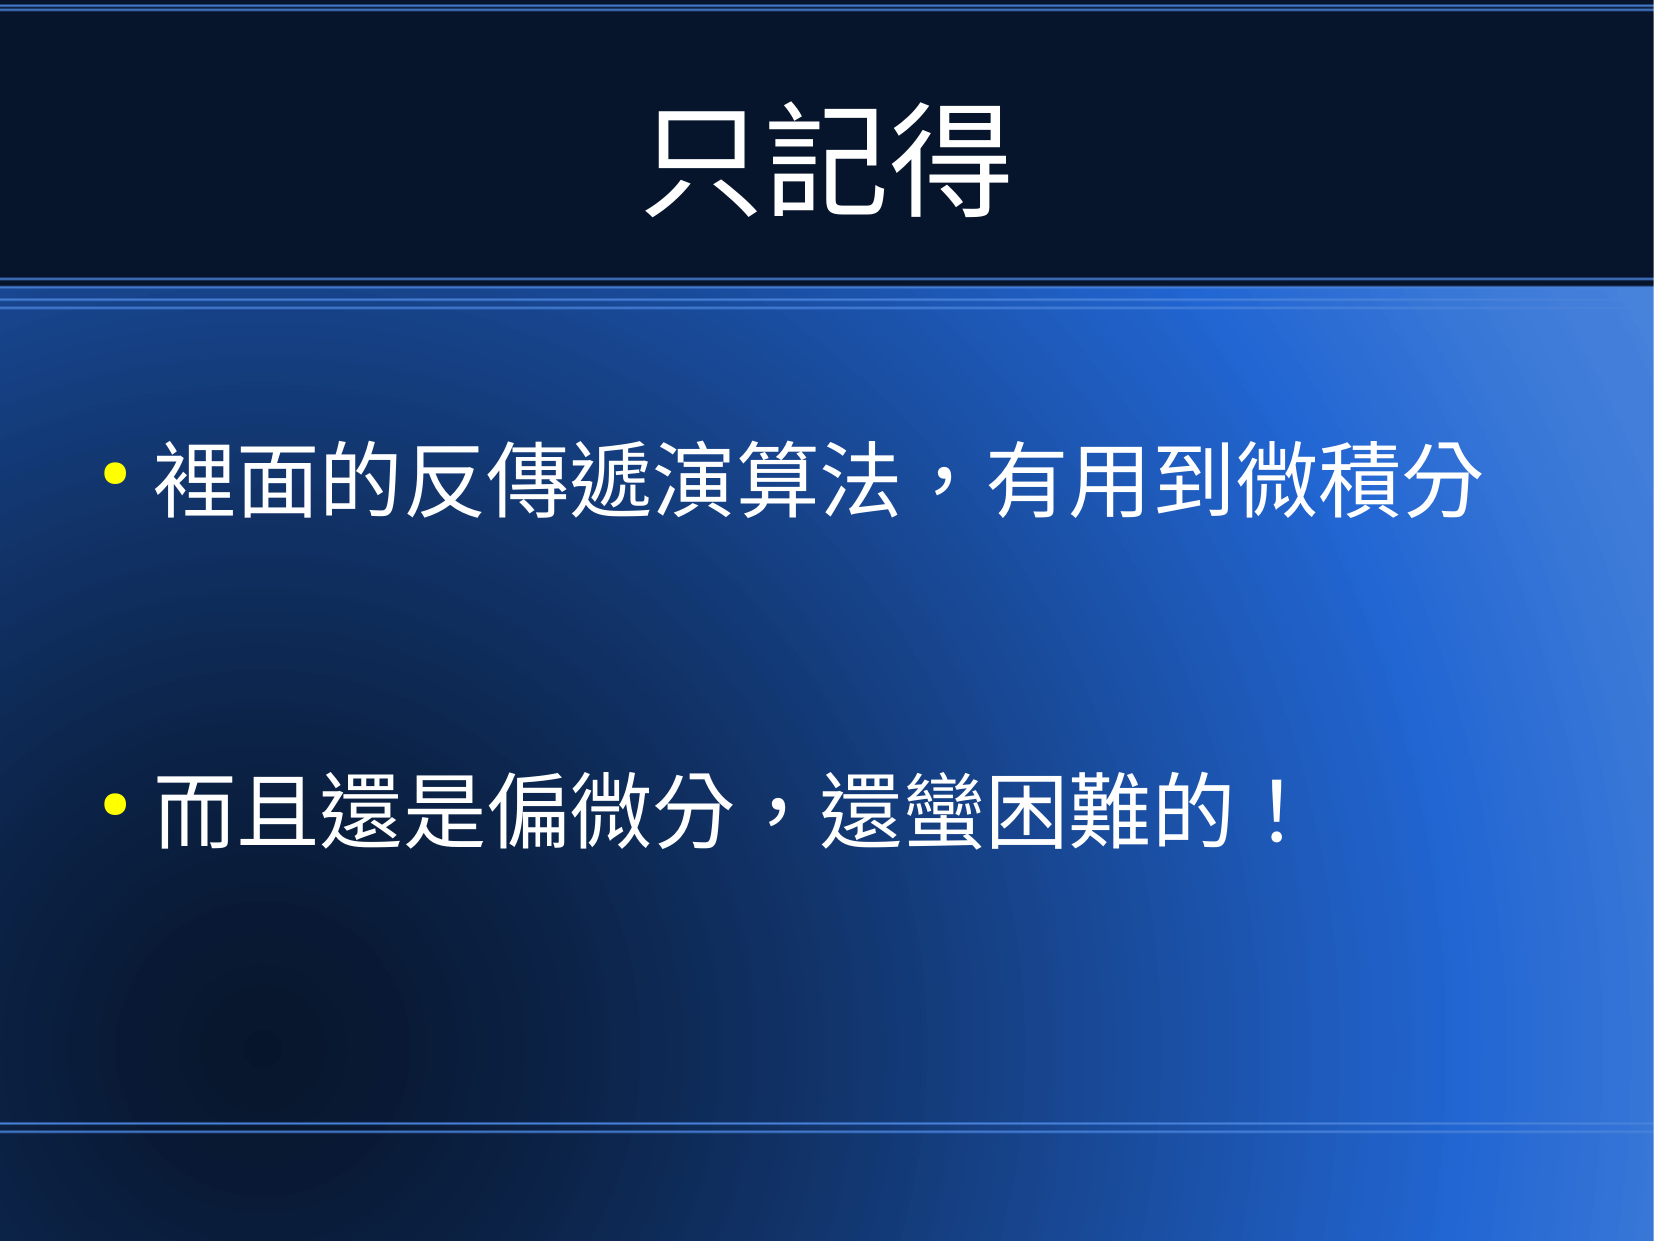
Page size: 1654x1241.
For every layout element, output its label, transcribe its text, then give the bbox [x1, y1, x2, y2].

picture [0, 0, 1654, 1241]
title 只記得 [82, 49, 1571, 257]
list 裡面的反傳遞演算法，有用到微積分 而且還是偏微分，還蠻困難的！ [82, 355, 1571, 1241]
